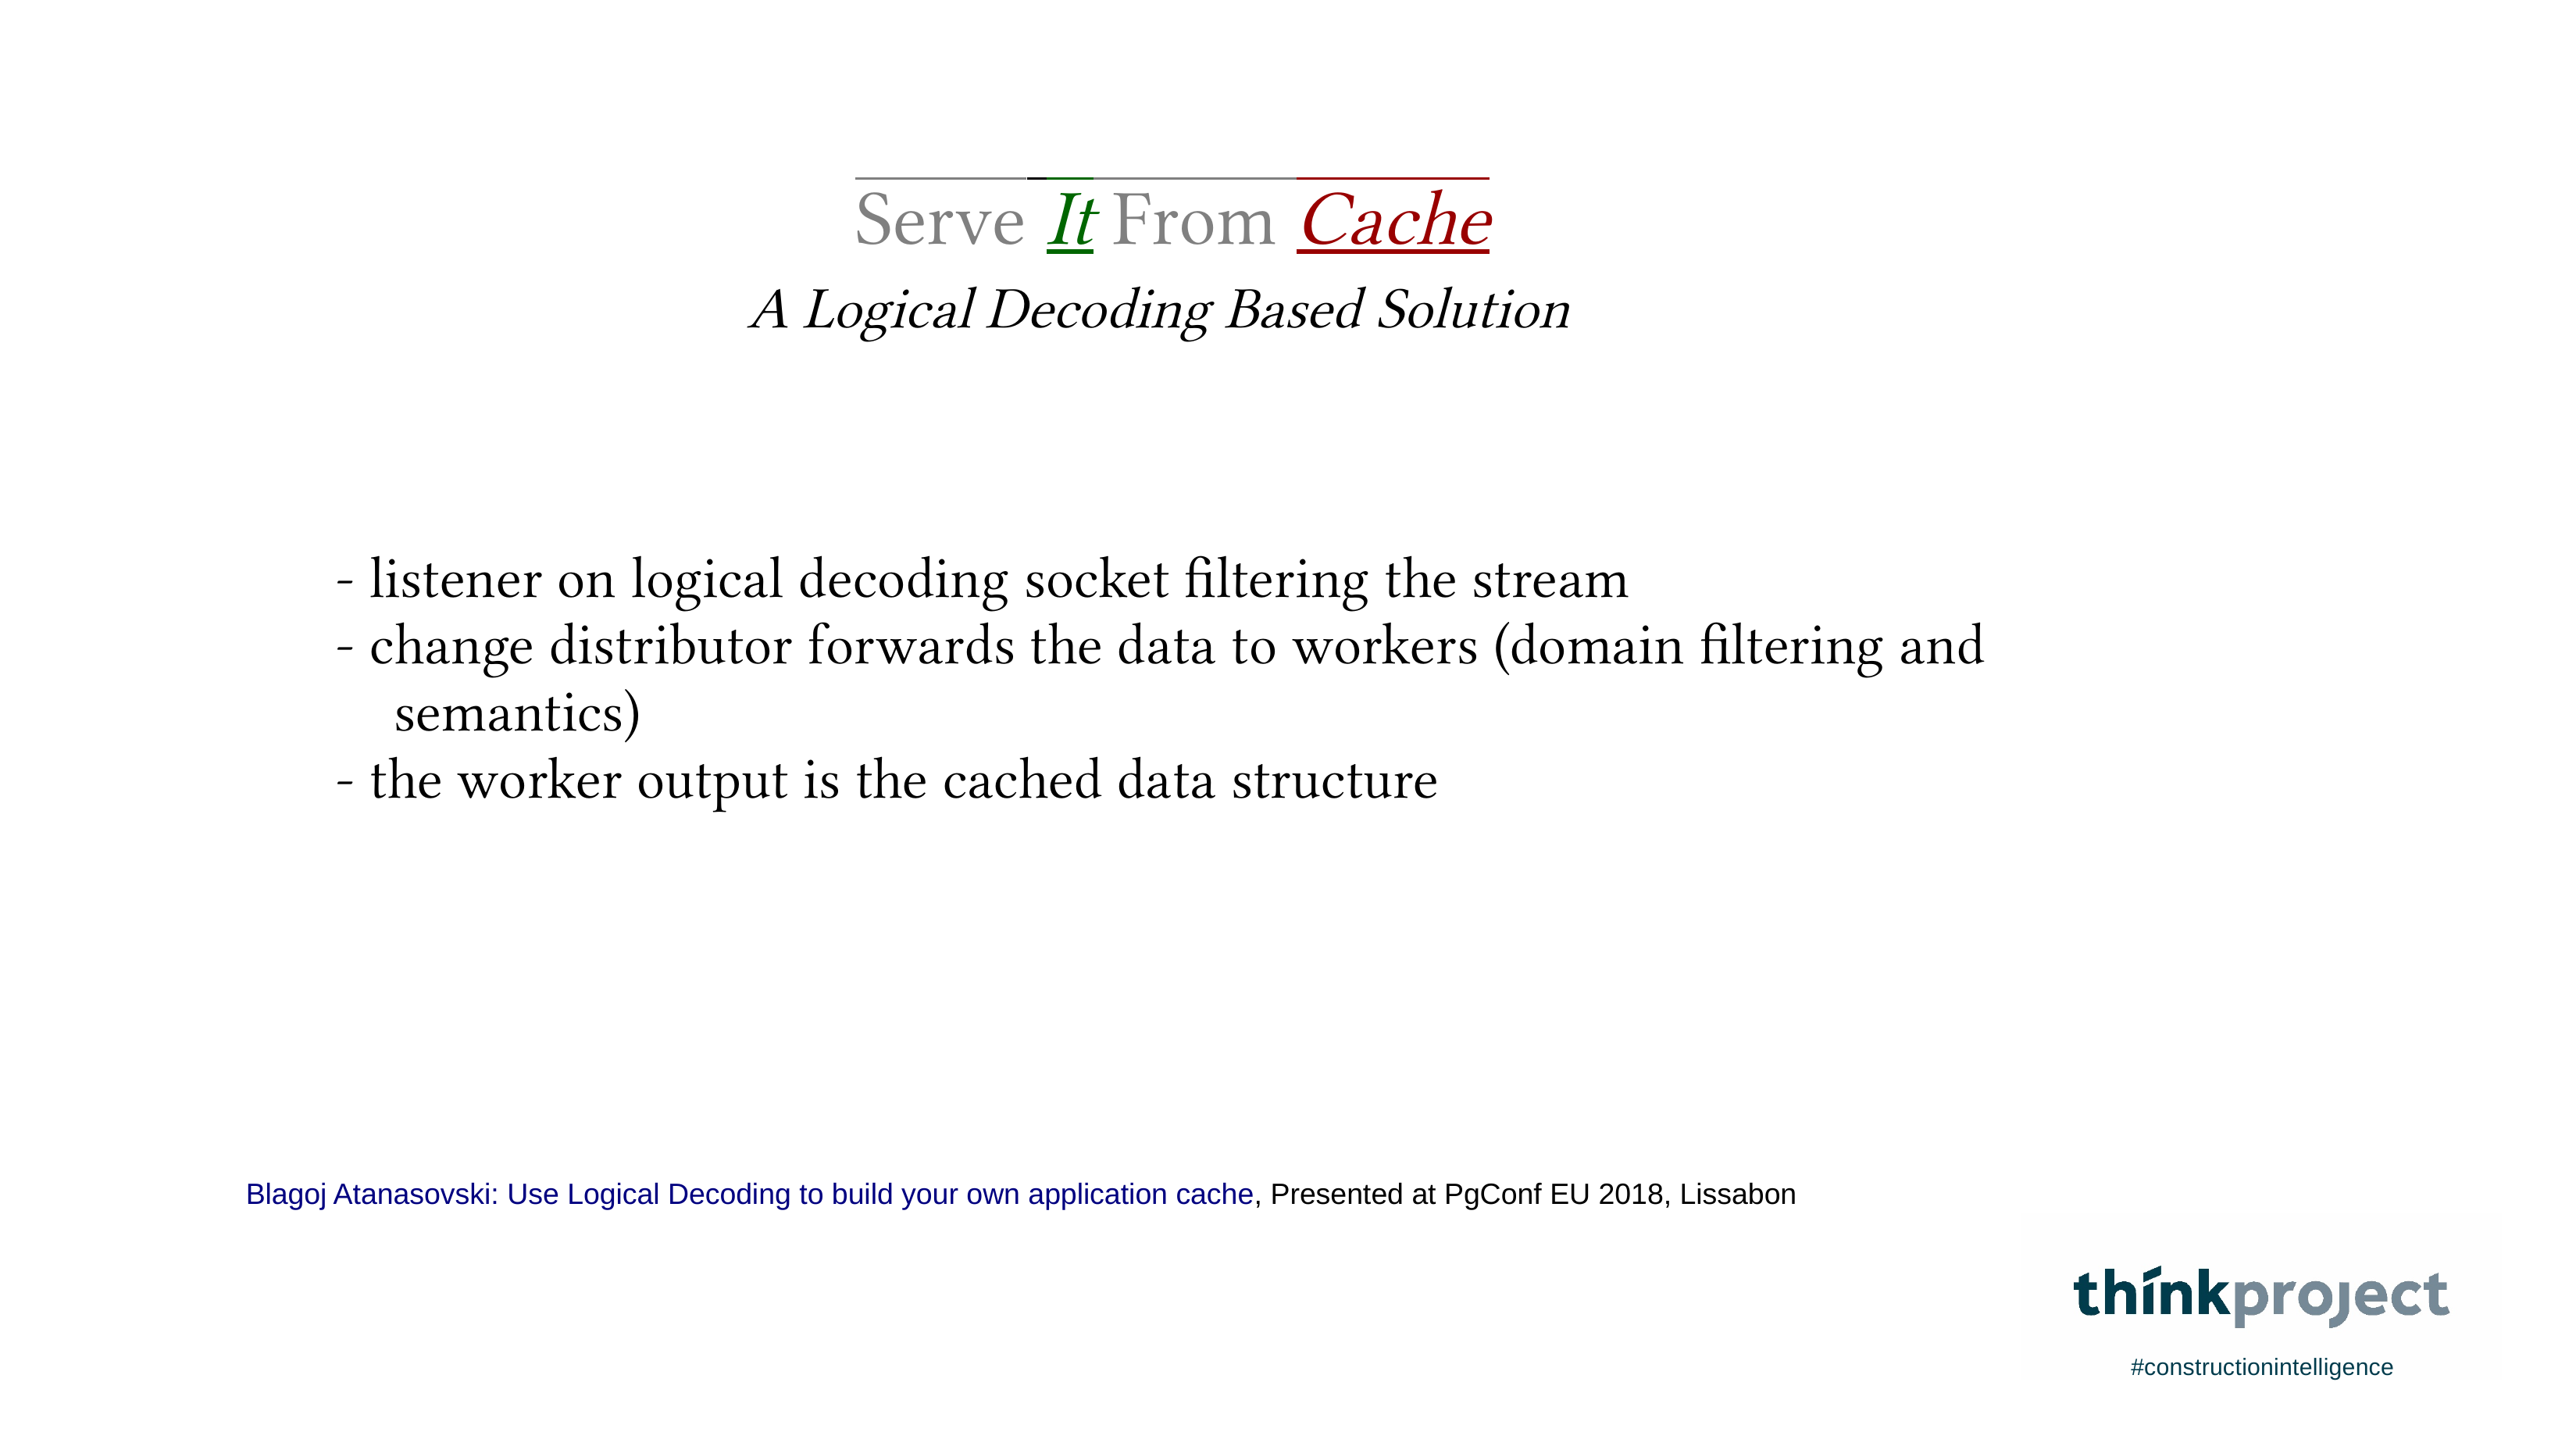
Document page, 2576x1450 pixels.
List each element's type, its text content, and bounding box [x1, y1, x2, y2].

text_box - listener on logical decoding socket filtering the stream - change distributor forwards the data to workers (domain filtering and semantics) - the worker output is the cached data structure [324, 539, 2098, 818]
picture [2332, 1364, 2338, 1373]
text_box Blagoj Atanasovski: Use Logical Decoding to build your own application cache, Presented at PgConf EU 2018, Lissabon [234, 1172, 1809, 1216]
text_box A Logical Decoding Based Solution [735, 270, 1603, 416]
picture [2021, 1212, 2502, 1380]
text_box Serve It From Cache [824, 168, 1602, 270]
